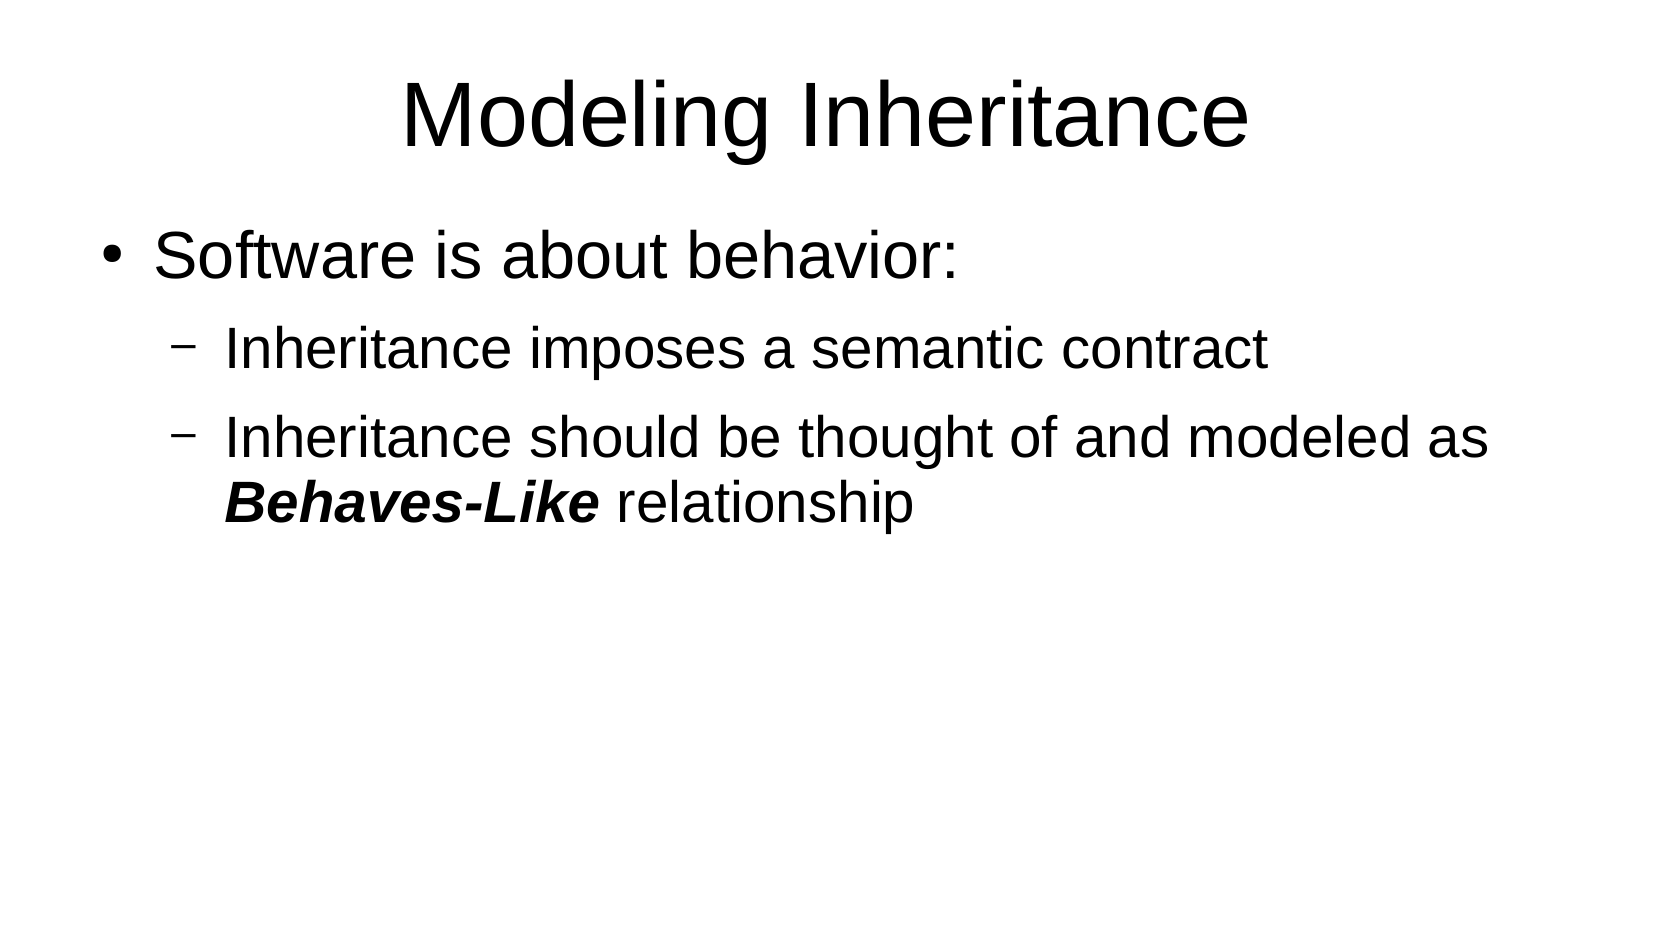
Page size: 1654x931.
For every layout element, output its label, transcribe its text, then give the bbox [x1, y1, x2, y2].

title Modeling Inheritance [82, 37, 1571, 193]
list Software is about behavior: Inheritance imposes a semantic contract Inheritance should be thought of and modeled as Behaves-Like relationship [82, 217, 1571, 758]
